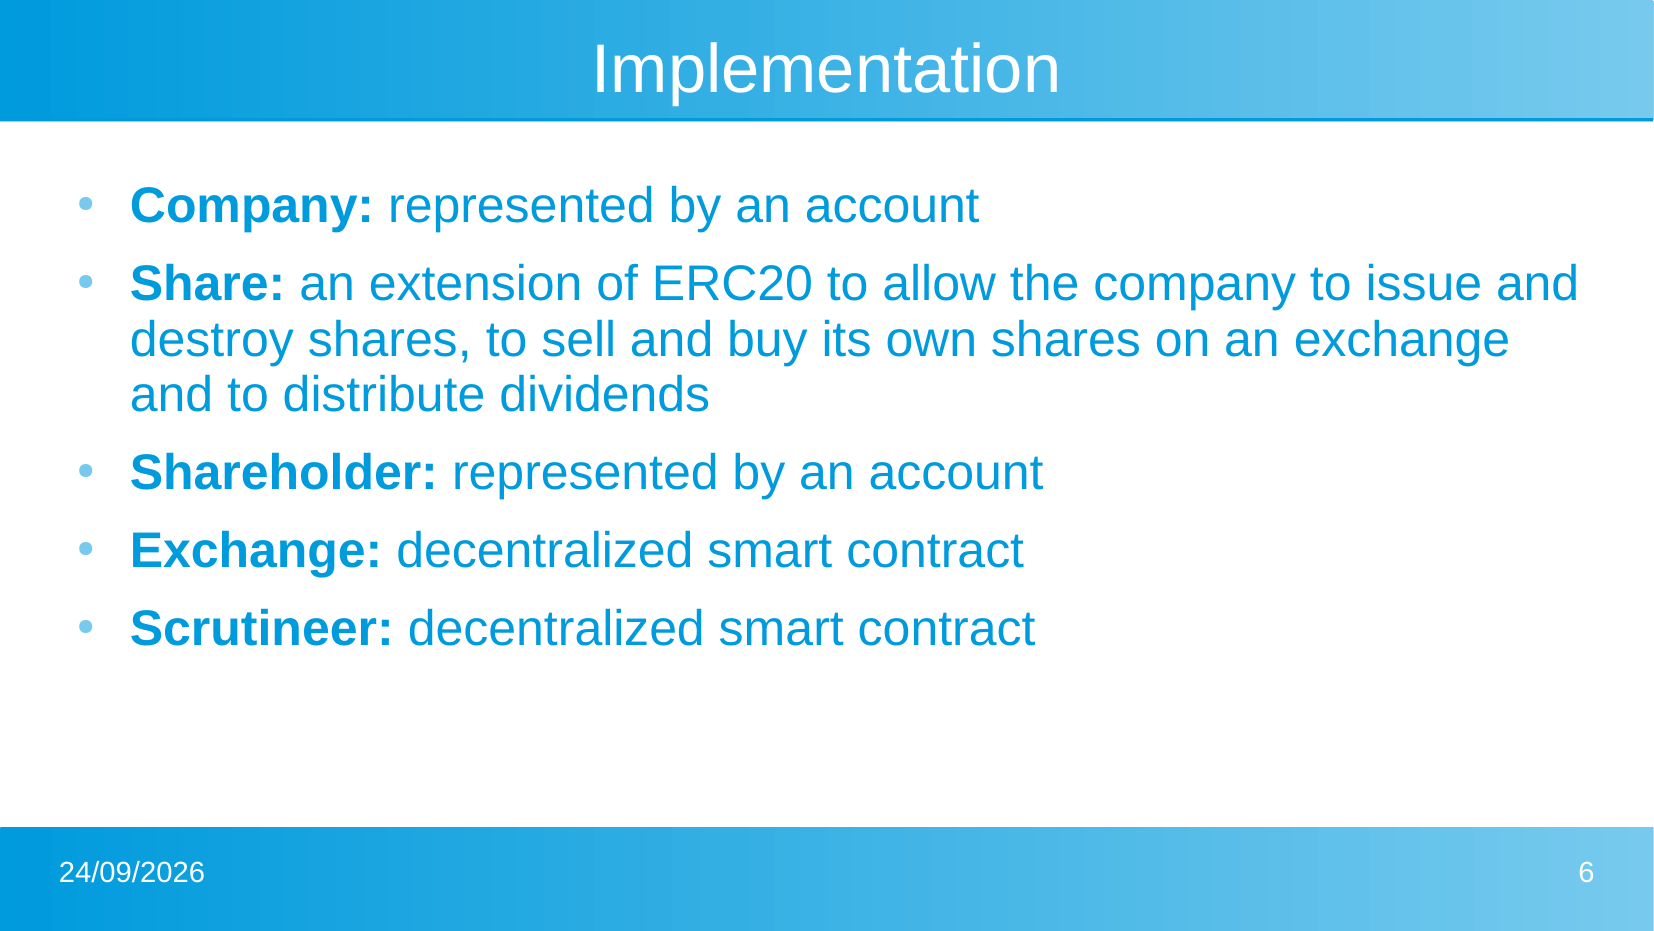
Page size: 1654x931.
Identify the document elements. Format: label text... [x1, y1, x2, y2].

list Company: represented by an account Share: an extension of ERC20 to allow the company to issue and destroy shares, to sell and buy its own shares on an exchange and to distribute dividends Shareholder: represented by an account Exchange: decentralized smart contract Scrutineer: decentralized smart contract [59, 177, 1595, 768]
title Implementation [59, 29, 1595, 108]
